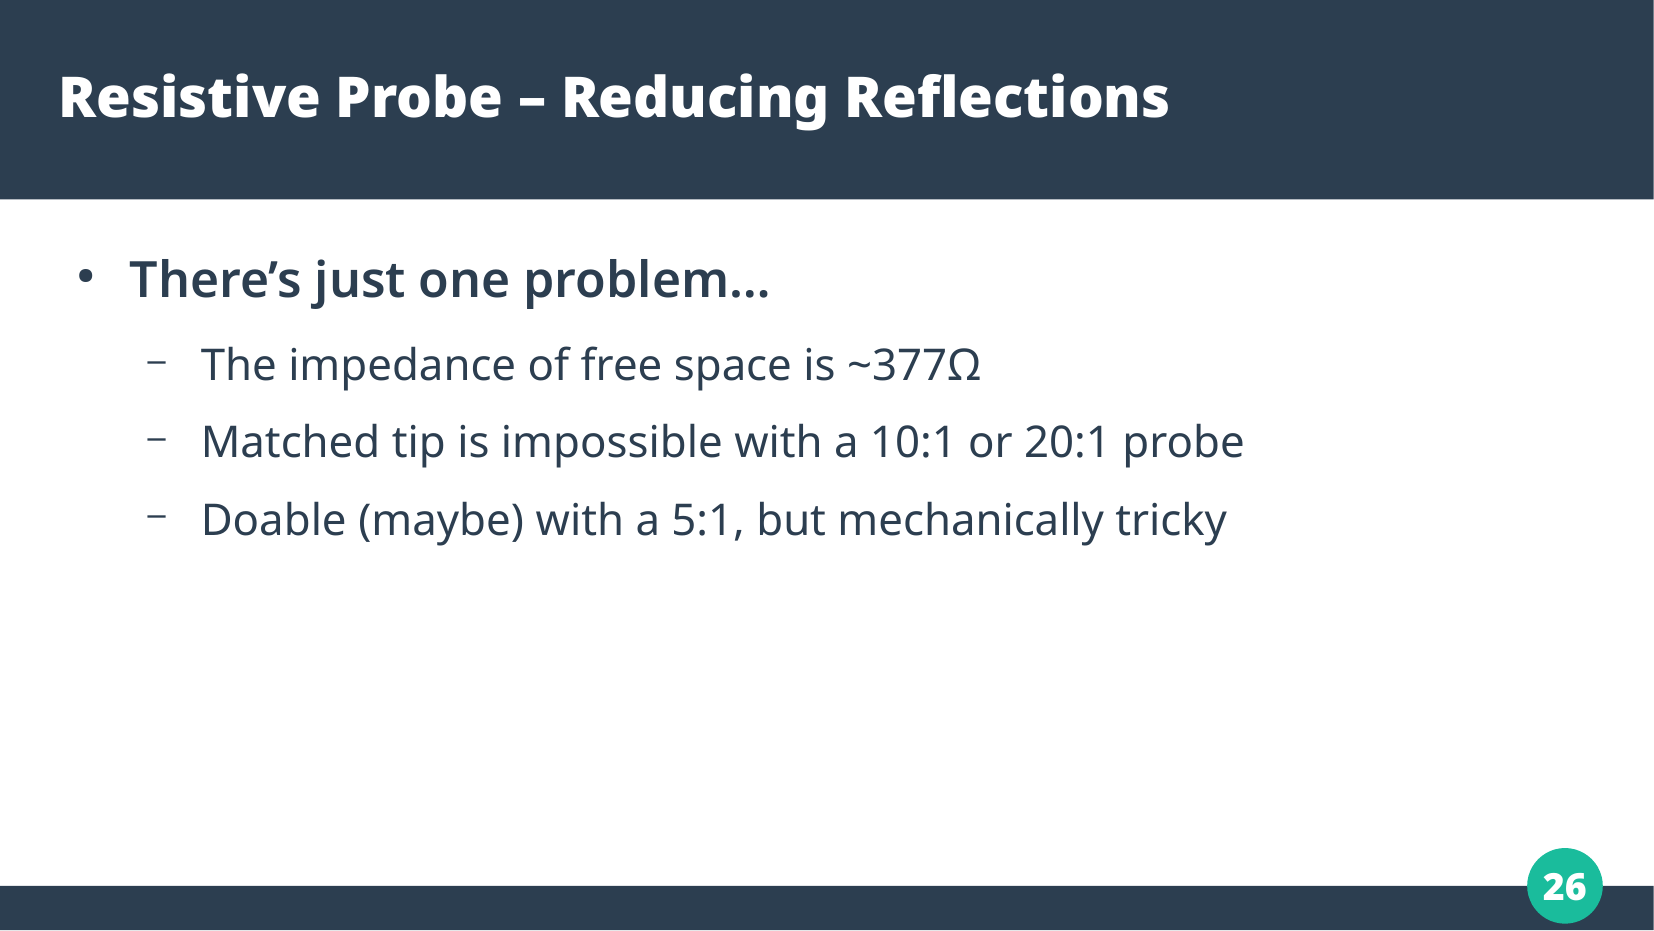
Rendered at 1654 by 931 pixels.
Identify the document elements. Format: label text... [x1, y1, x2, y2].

title Resistive Probe – Reducing Reflections [59, 37, 1595, 155]
list There’s just one problem… The impedance of free space is ~377Ω Matched tip is impossible with a 10:1 or 20:1 probe Doable (maybe) with a 5:1, but mechanically tricky [59, 243, 1595, 864]
